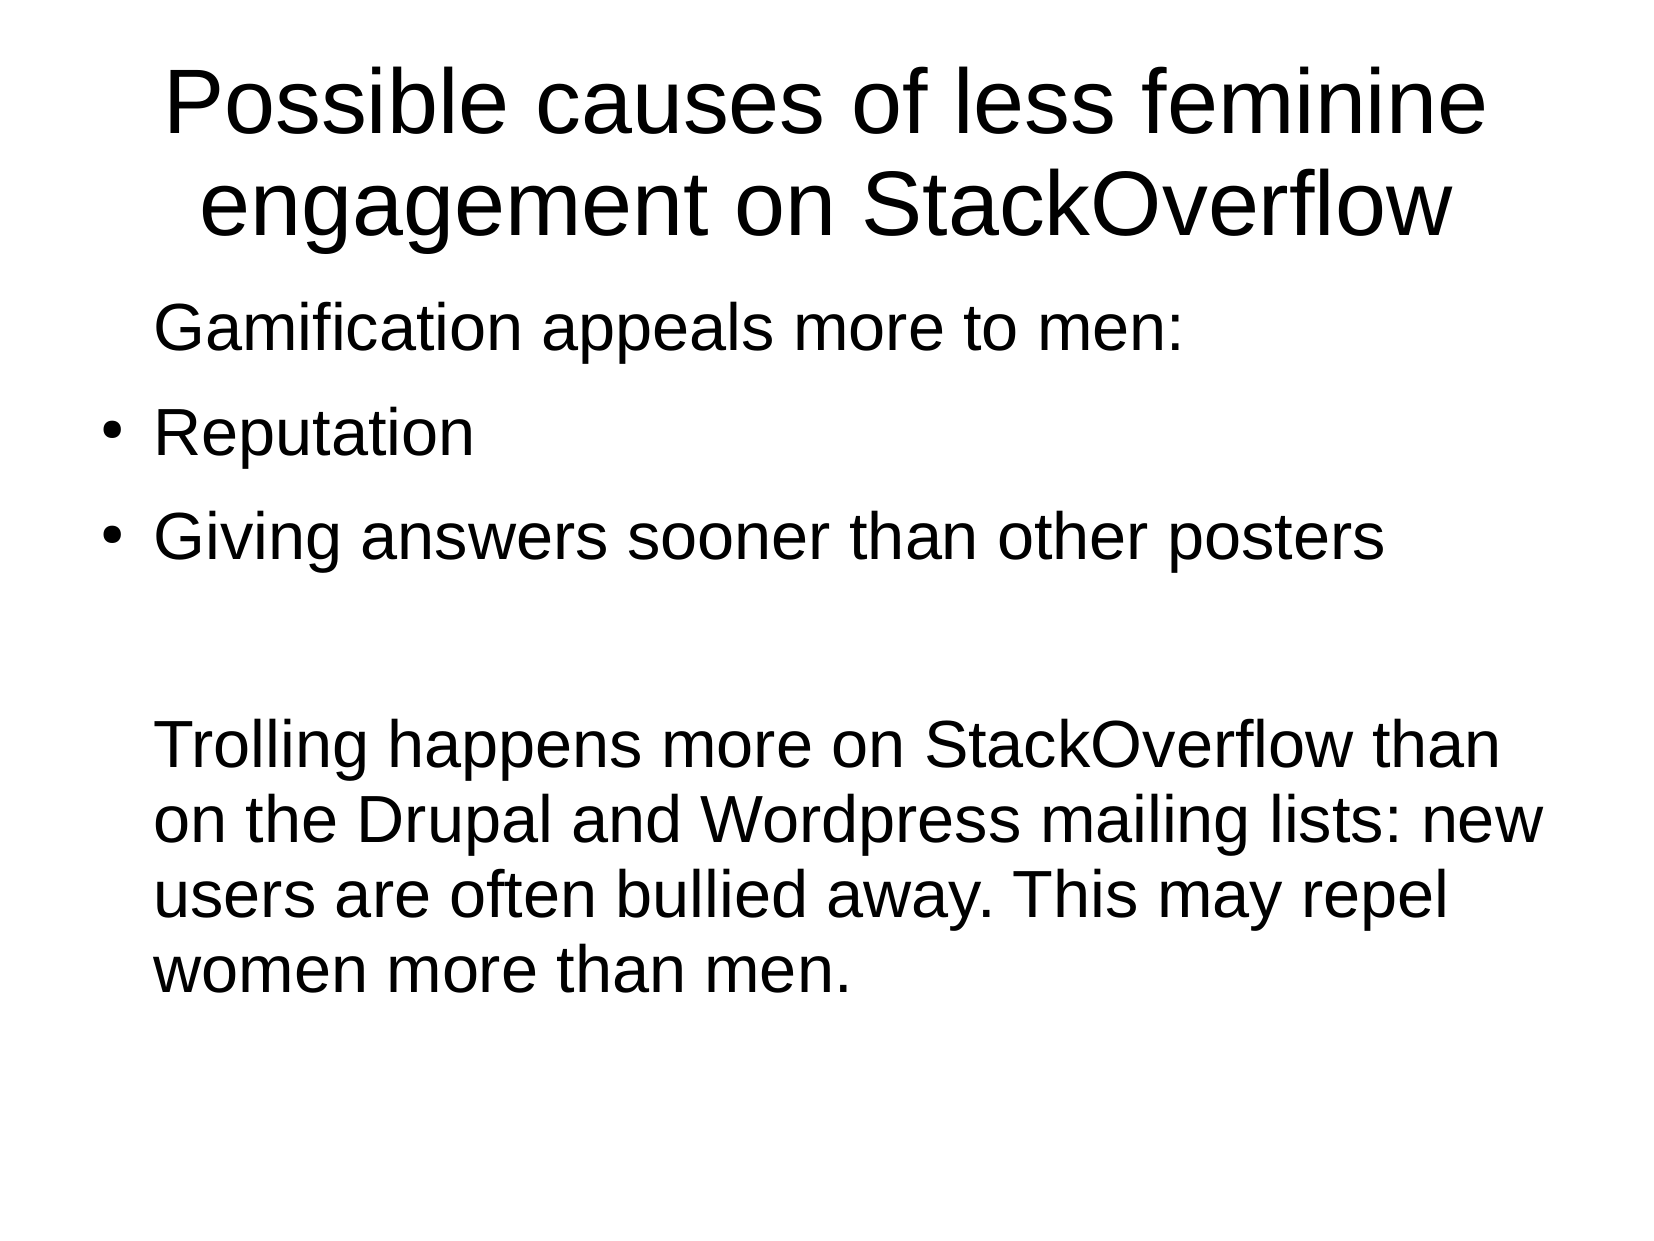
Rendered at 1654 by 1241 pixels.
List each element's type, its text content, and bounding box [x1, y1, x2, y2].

list Gamification appeals more to men: Reputation Giving answers sooner than other posters Trolling happens more on StackOverflow than on the Drupal and Wordpress mailing lists: new users are often bullied away. This may repel women more than men. [82, 290, 1571, 1010]
title Possible causes of less feminine engagement on StackOverflow [82, 49, 1571, 257]
